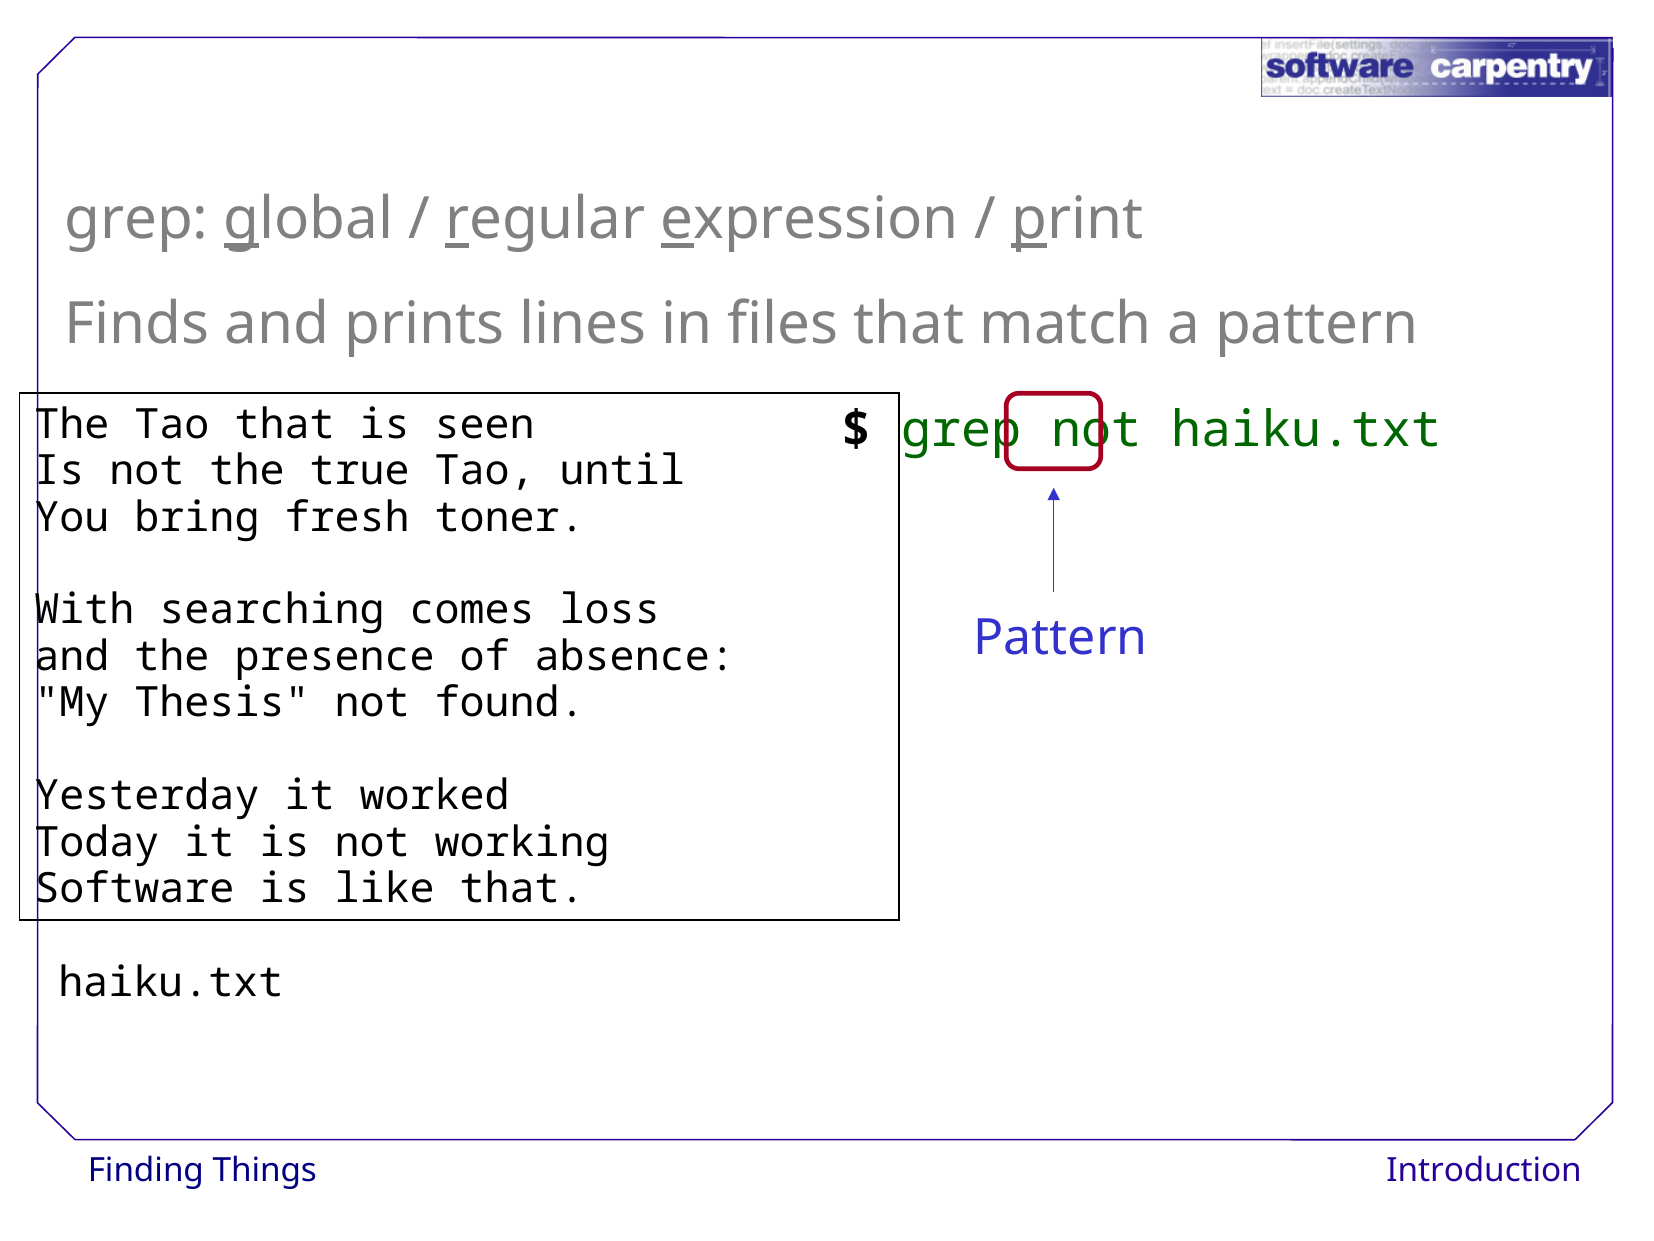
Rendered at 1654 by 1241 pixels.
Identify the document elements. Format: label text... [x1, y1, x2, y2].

text_box grep: global / regular expression / print Finds and prints lines in files that match a pattern [49, 137, 1584, 364]
text_box $ grep not haiku.txt [826, 374, 1517, 885]
text_box Pattern [959, 582, 1574, 753]
picture [1261, 39, 1613, 97]
text_box haiku.txt [43, 922, 449, 1013]
text_box The Tao that is seen Is not the true Tao, until You bring fresh toner. With searching comes loss and the presence of absence: "My Thesis" not found. Yesterday it worked Today it is not working Software is like that. [19, 393, 900, 920]
